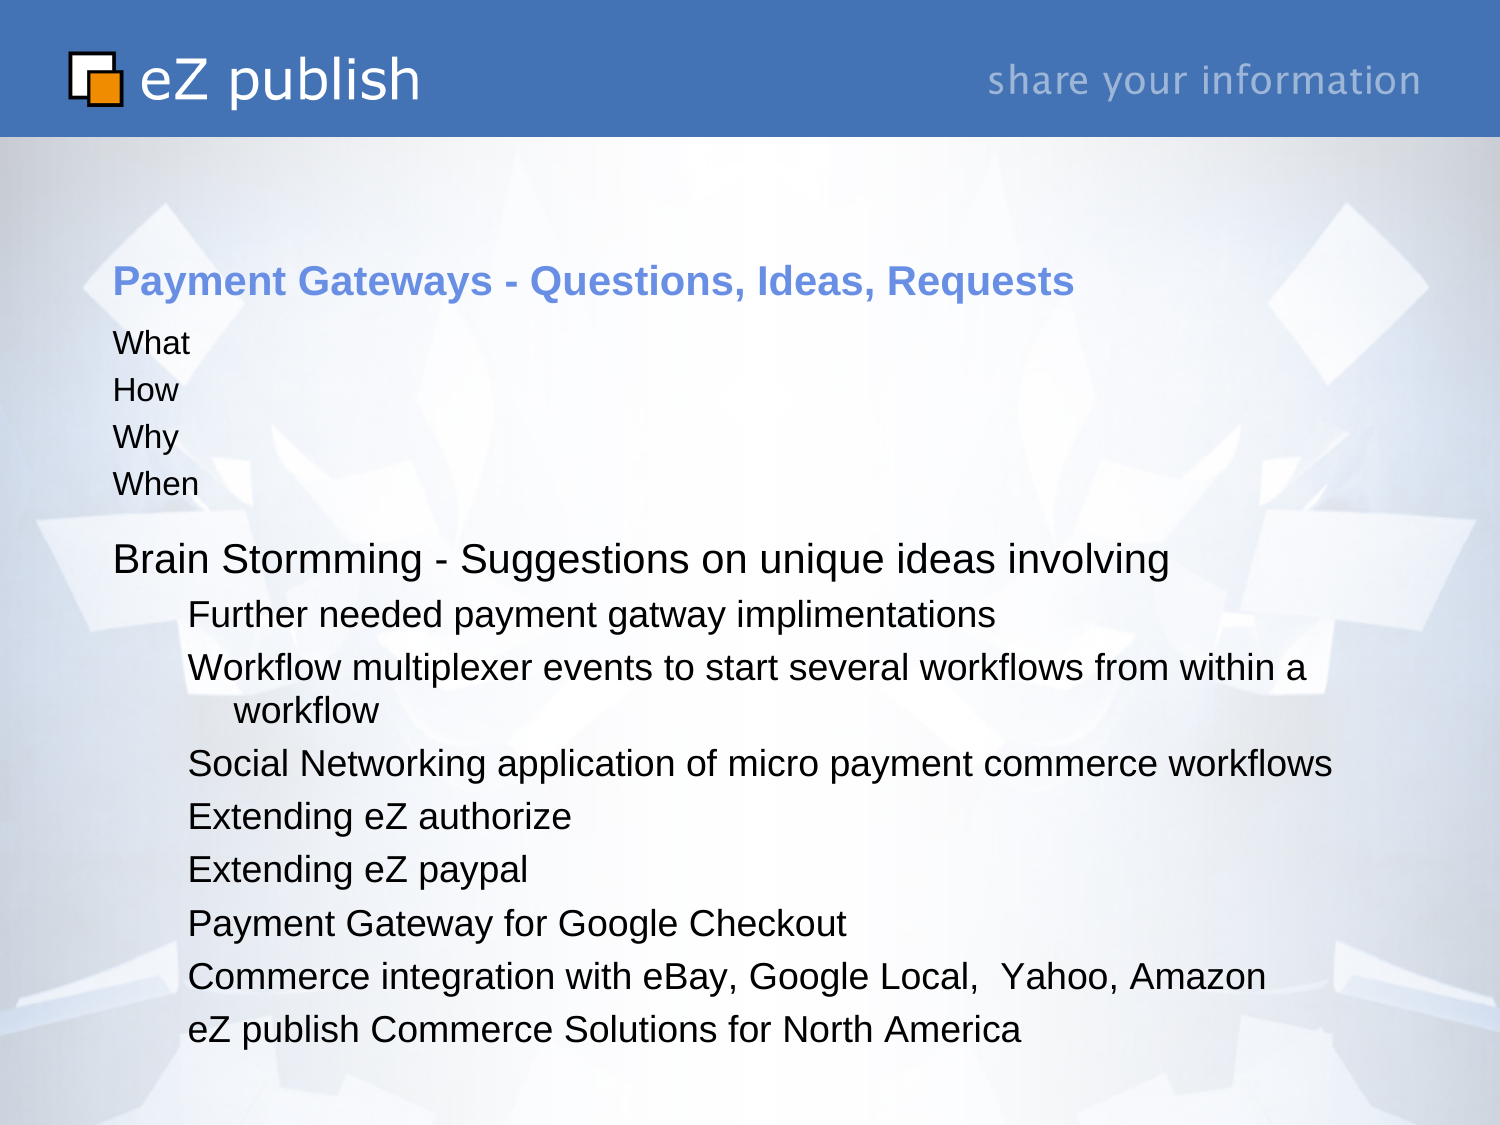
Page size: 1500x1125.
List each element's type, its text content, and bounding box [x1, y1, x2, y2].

title Payment Gateways - Questions, Ideas, Requests [112, 237, 1500, 325]
picture [0, 0, 1500, 1125]
list What How Why When Brain Stormming - Suggestions on unique ideas involving Further needed payment gatway implimentations Workflow multiplexer events to start several workflows from within a workflow Social Networking application of micro payment commerce workflows Extending eZ authorize Extending eZ paypal Payment Gateway for Google Checkout Commerce integration with eBay, Google Local, Yahoo, Amazon eZ publish Commerce Solutions for North America [112, 324, 1388, 1051]
